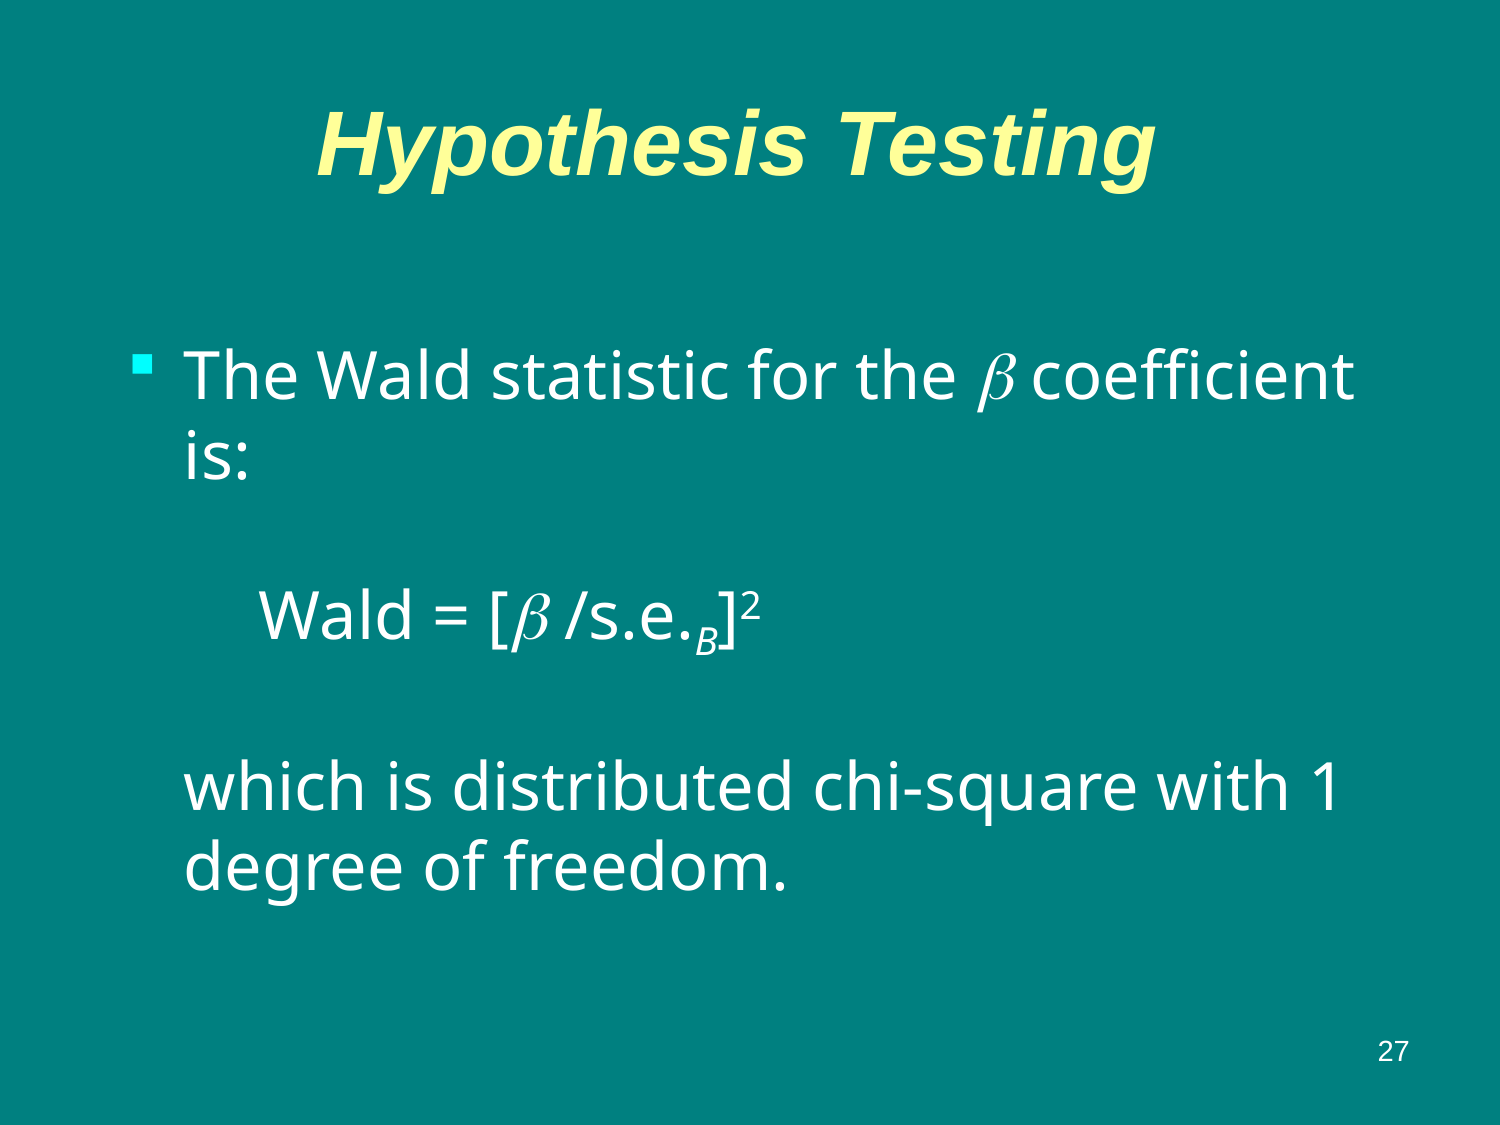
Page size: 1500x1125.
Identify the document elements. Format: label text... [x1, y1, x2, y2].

list The Wald statistic for the  coefficient is: Wald = [ /s.e.B]2 which is distributed chi-square with 1 degree of freedom. [112, 324, 1388, 1100]
slide_number <number> [1074, 1024, 1425, 1103]
title Hypothesis Testing [75, 45, 1425, 233]
